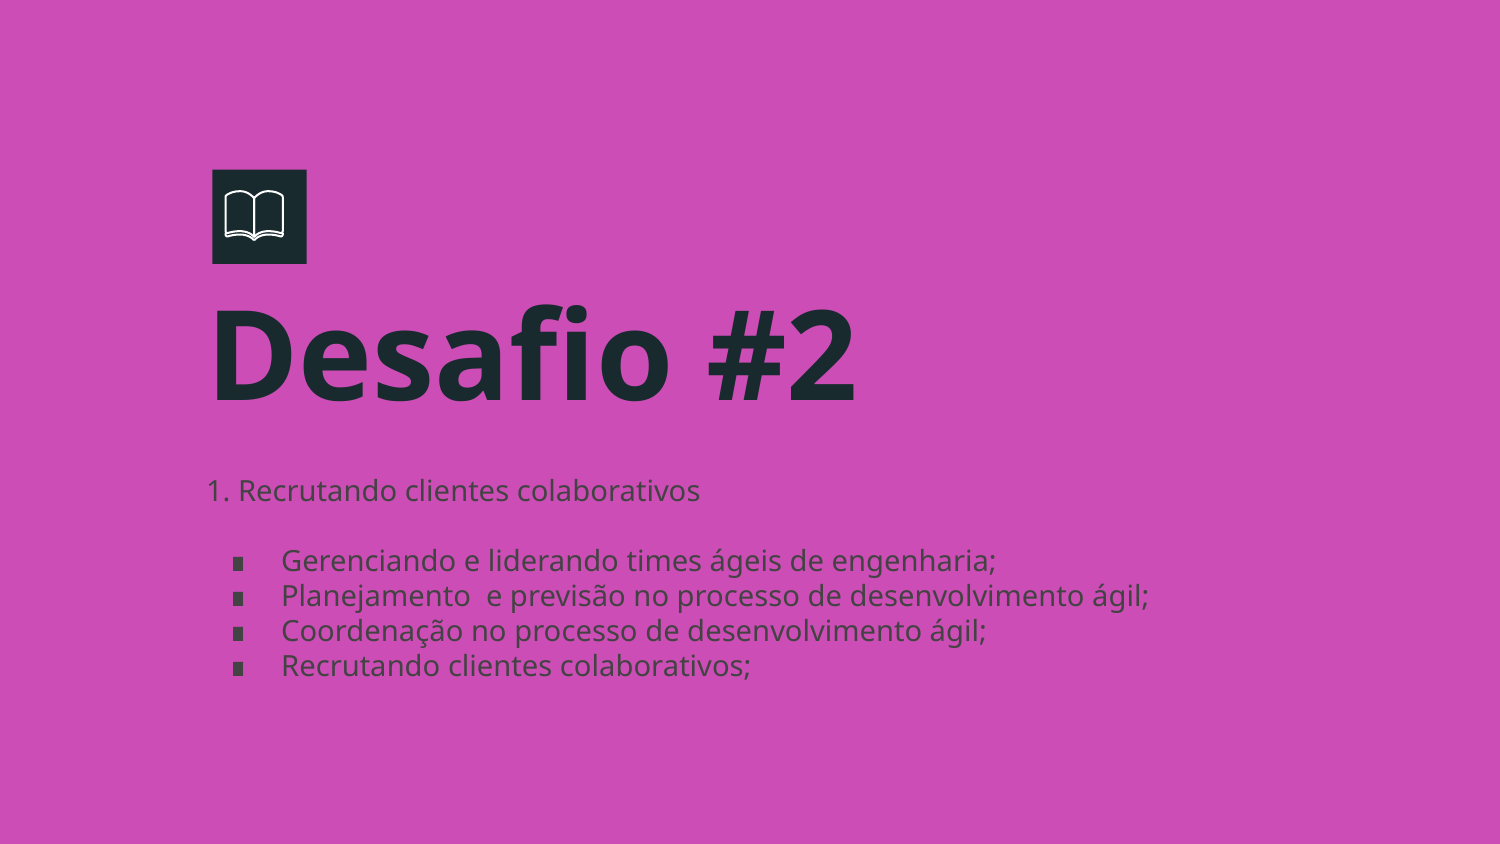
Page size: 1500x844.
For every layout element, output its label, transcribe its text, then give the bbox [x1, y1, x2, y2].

list 1. Recrutando clientes colaborativos Gerenciando e liderando times ágeis de engenharia; Planejamento e previsão no processo de desenvolvimento ágil; Coordenação no processo de desenvolvimento ágil; Recrutando clientes colaborativos; [190, 457, 1260, 825]
title Desafio #2 [190, 260, 1310, 438]
